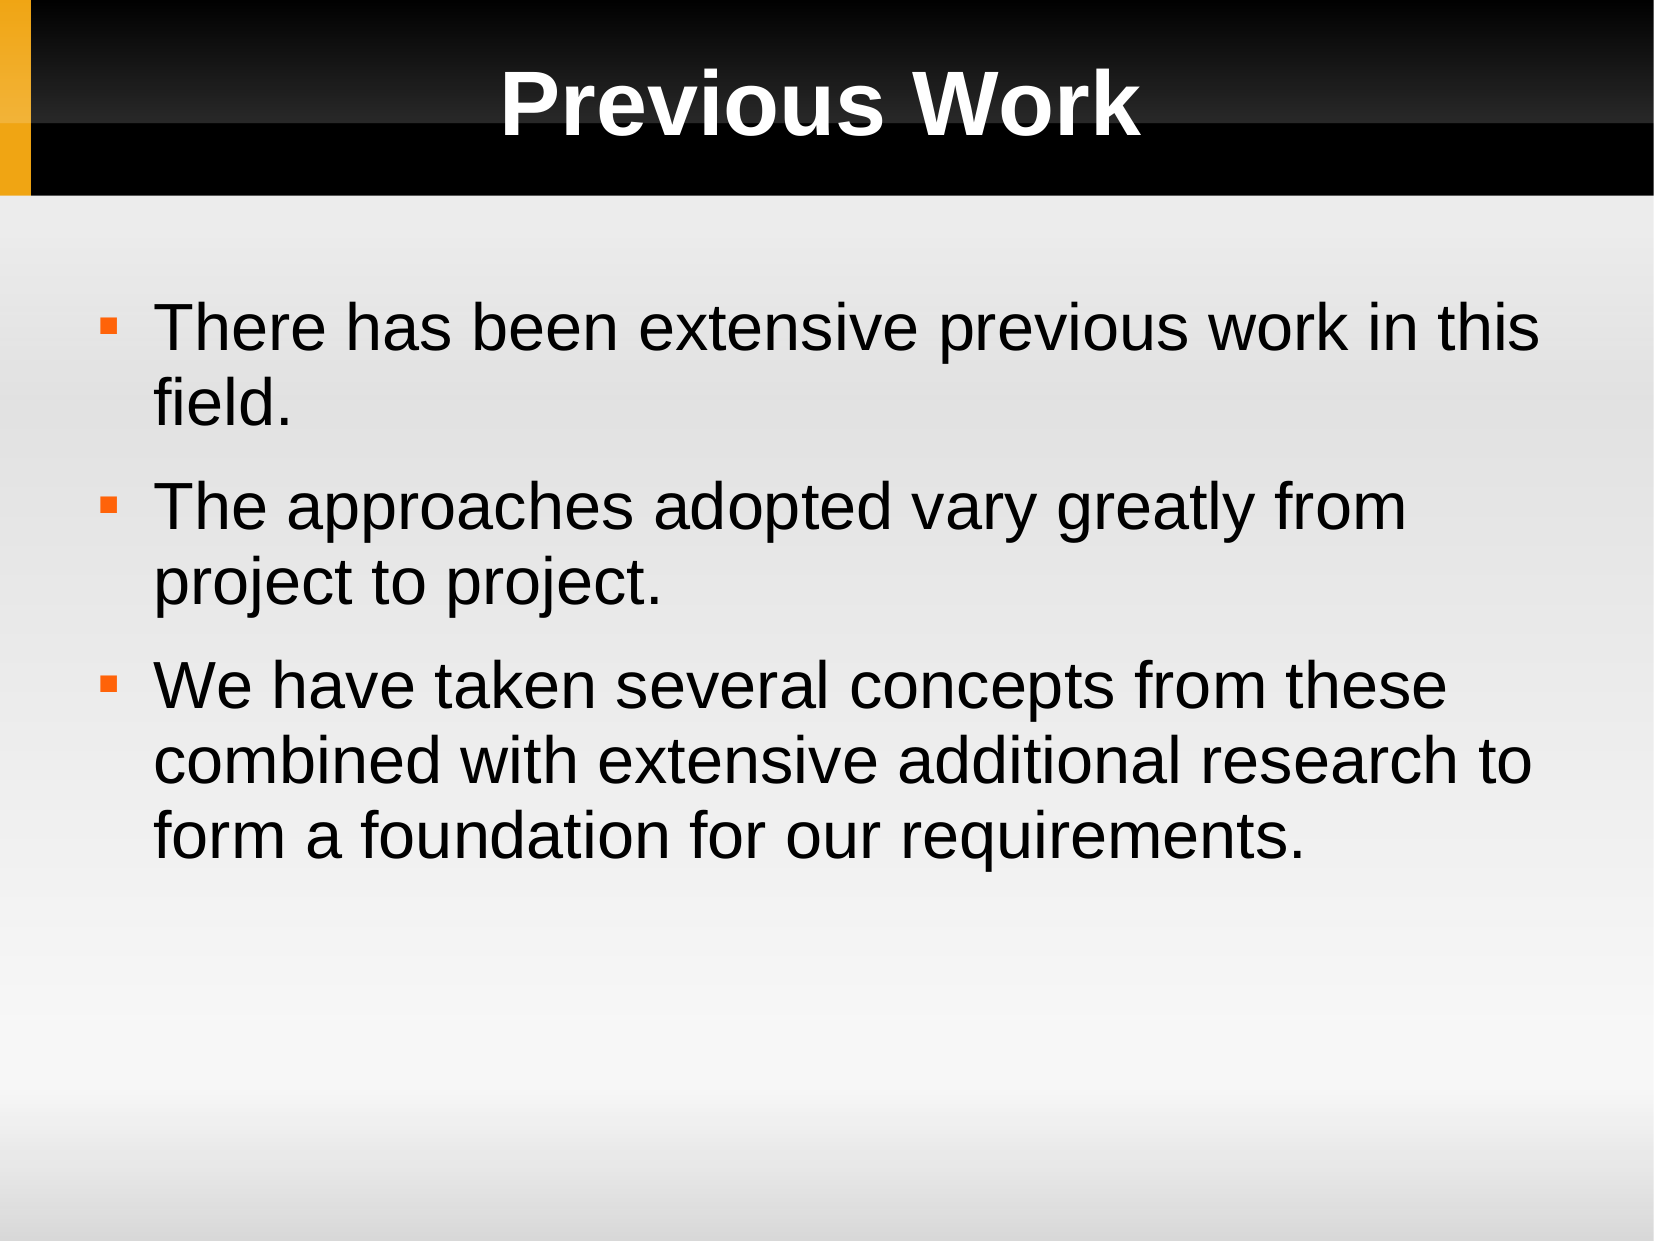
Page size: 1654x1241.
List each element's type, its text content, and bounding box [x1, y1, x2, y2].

title Previous Work [76, 0, 1565, 208]
picture [0, 0, 1654, 1241]
list There has been extensive previous work in this field. The approaches adopted vary greatly from project to project. We have taken several concepts from these combined with extensive additional research to form a foundation for our requirements. [82, 290, 1571, 1109]
